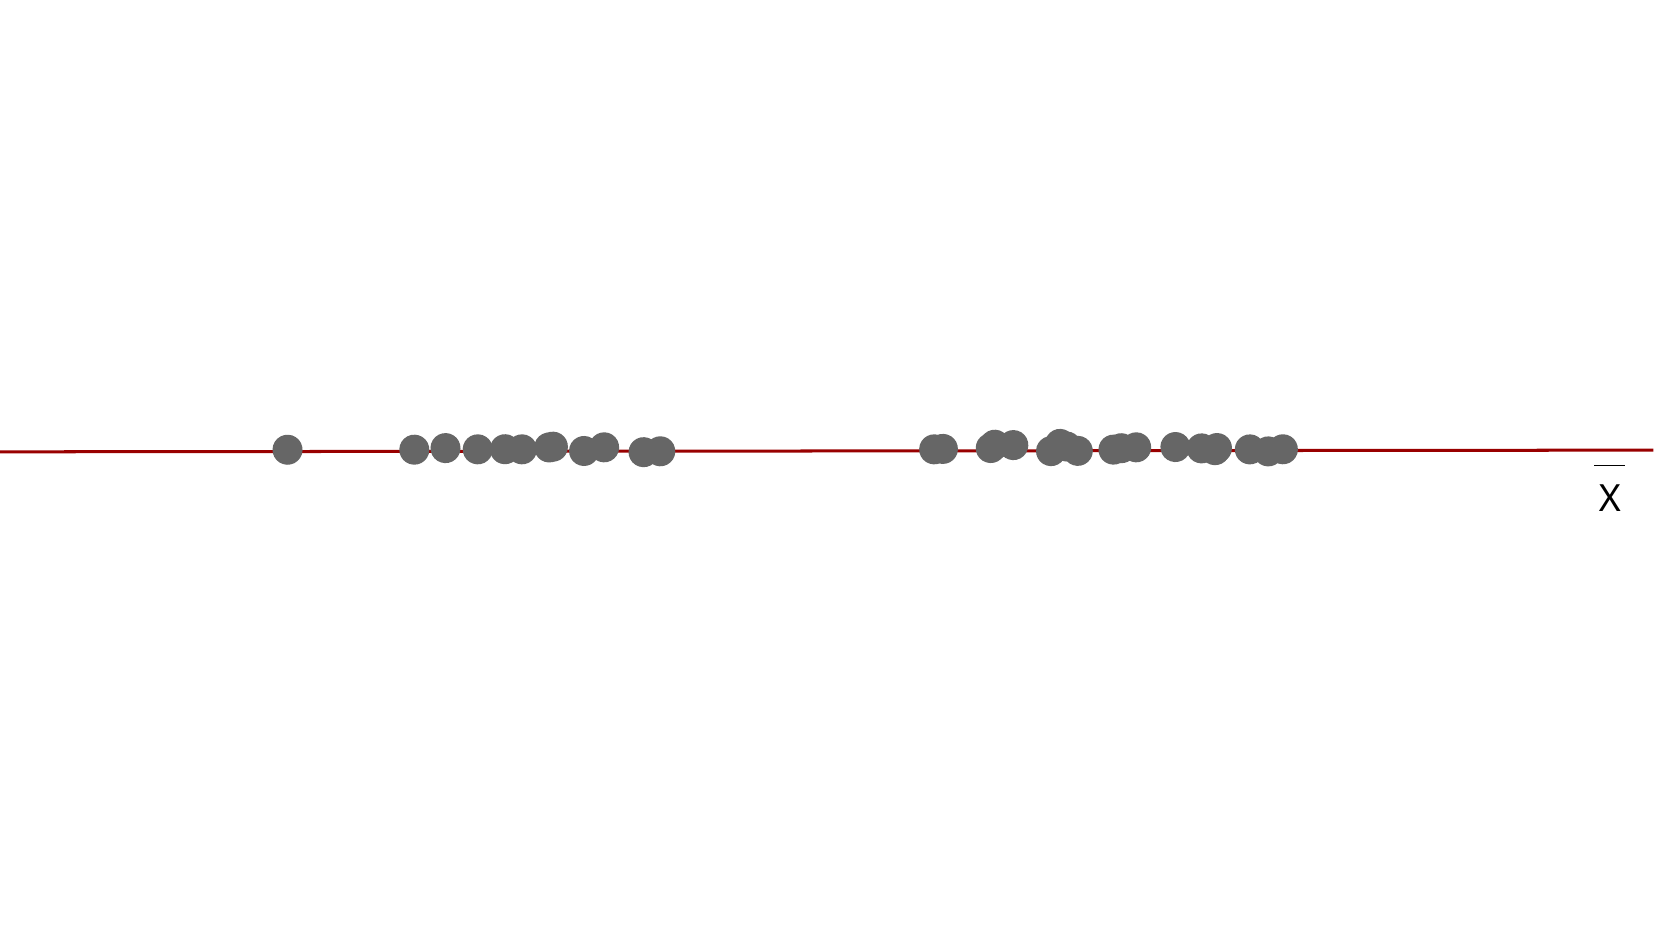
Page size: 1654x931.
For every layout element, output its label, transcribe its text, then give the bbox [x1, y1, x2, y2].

text_box [1036, 428, 1093, 467]
text_box [1098, 432, 1152, 465]
text_box [628, 436, 676, 468]
text_box X [1584, 463, 1645, 516]
text_box [919, 433, 958, 465]
text_box [975, 429, 1029, 464]
text_box [1160, 432, 1233, 466]
text_box [399, 433, 461, 465]
text_box [569, 432, 620, 467]
text_box [462, 431, 568, 465]
text_box [1234, 434, 1298, 467]
text_box [272, 434, 303, 465]
